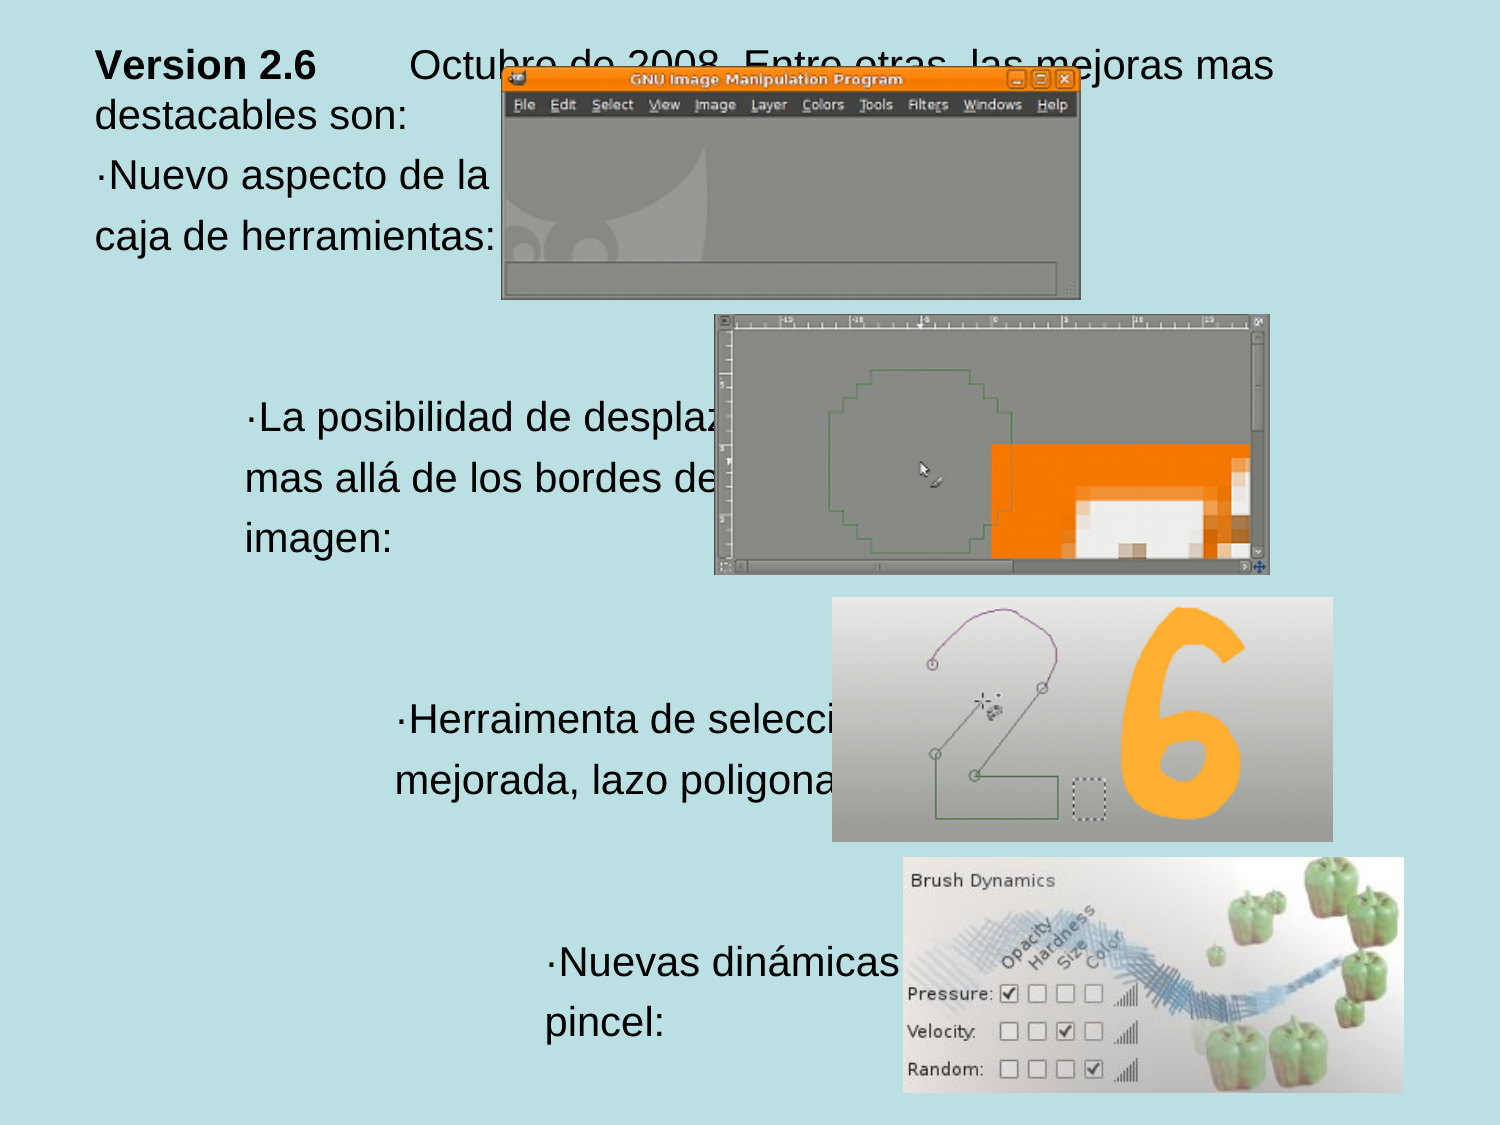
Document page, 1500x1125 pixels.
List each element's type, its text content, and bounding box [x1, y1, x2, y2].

picture [903, 857, 1404, 1093]
list Version 2.6 Octubre de 2008. Entre otras, las mejoras mas destacables son: ·Nuevo aspecto de la caja de herramientas: ·La posibilidad de desplazar mas allá de los bordes de la imagen: ·Herraimenta de selección mejorada, lazo poligonal: ·Nuevas dinámicas de pincel: [23, 29, 1449, 1087]
picture [501, 66, 1081, 300]
picture [832, 597, 1333, 842]
picture [714, 314, 1270, 575]
